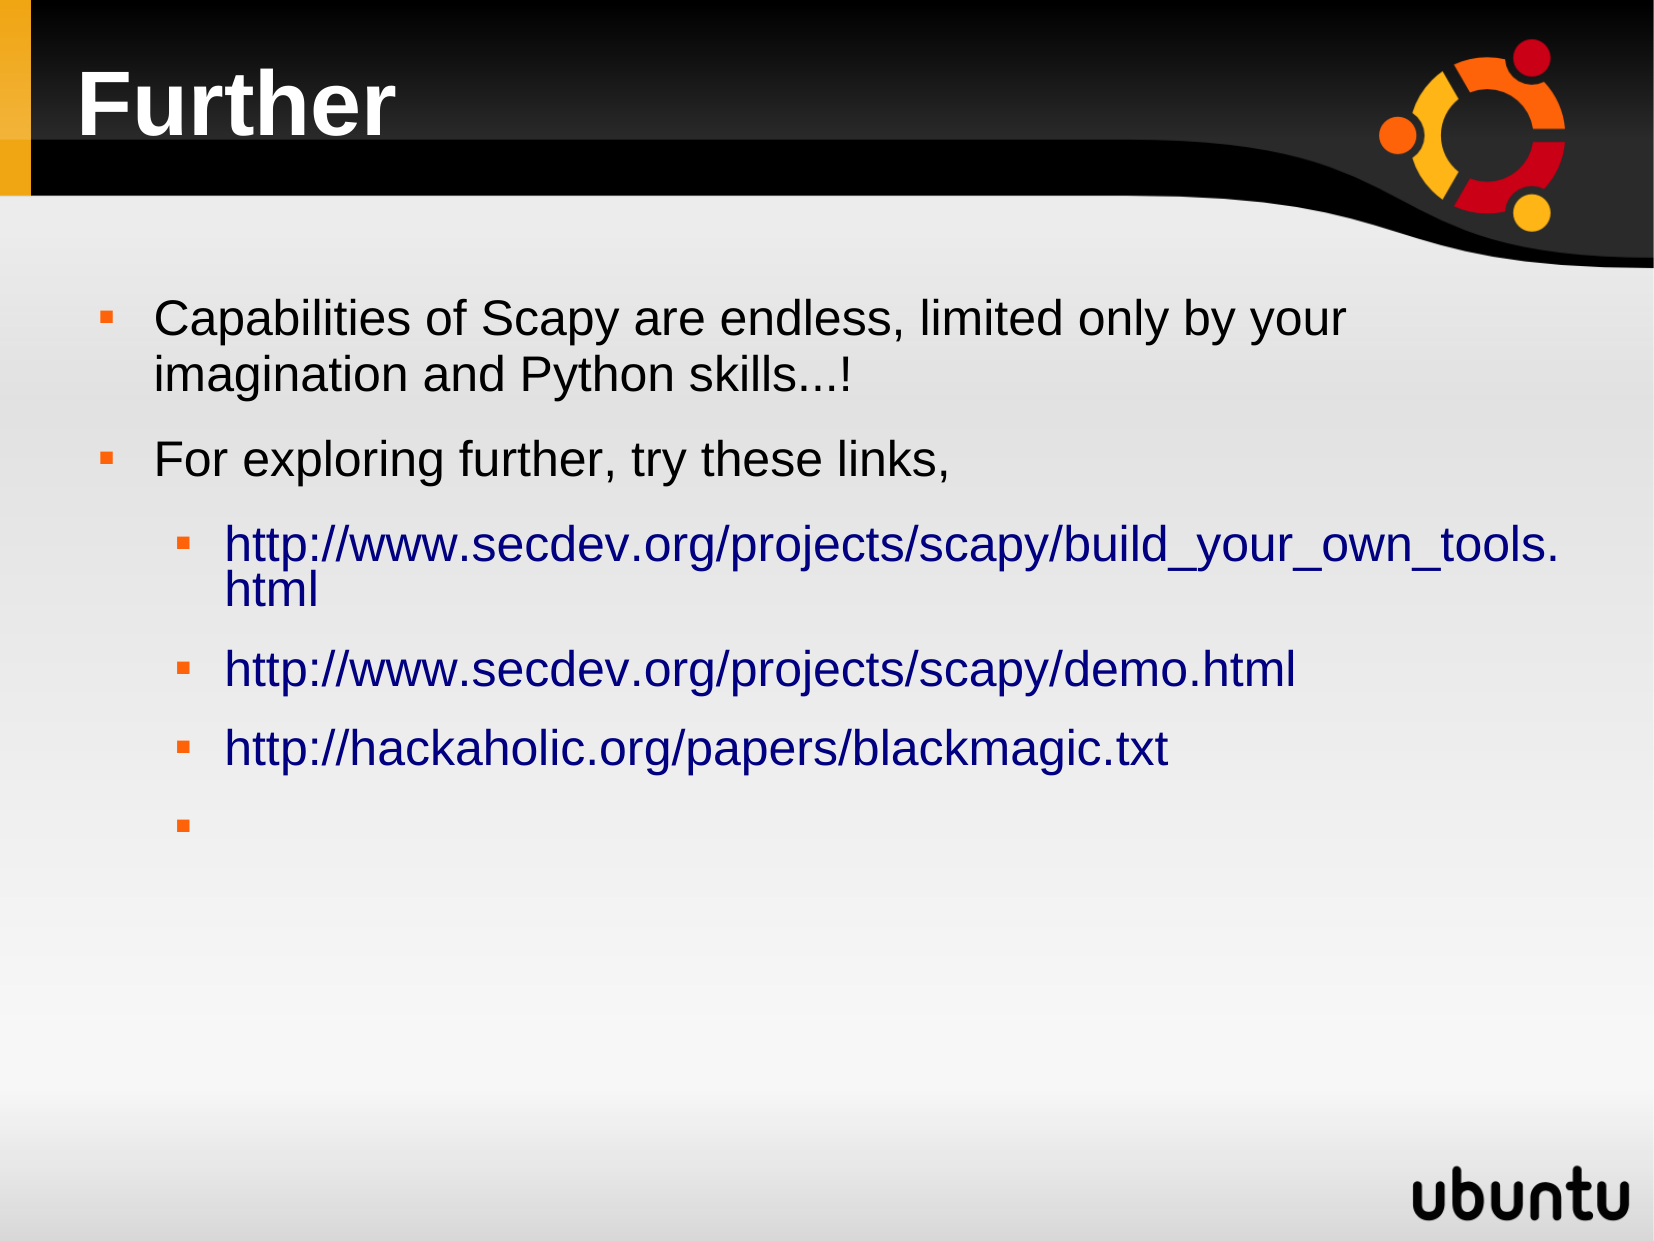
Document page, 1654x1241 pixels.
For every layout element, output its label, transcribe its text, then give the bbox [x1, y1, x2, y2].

picture [0, 0, 1654, 1241]
list Capabilities of Scapy are endless, limited only by your imagination and Python skills...! For exploring further, try these links, http://www.secdev.org/projects/scapy/build_your_own_tools.html http://www.secdev.org/projects/scapy/demo.html http://hackaholic.org/papers/blackmagic.txt [82, 290, 1571, 1094]
title Further [76, 7, 1565, 200]
